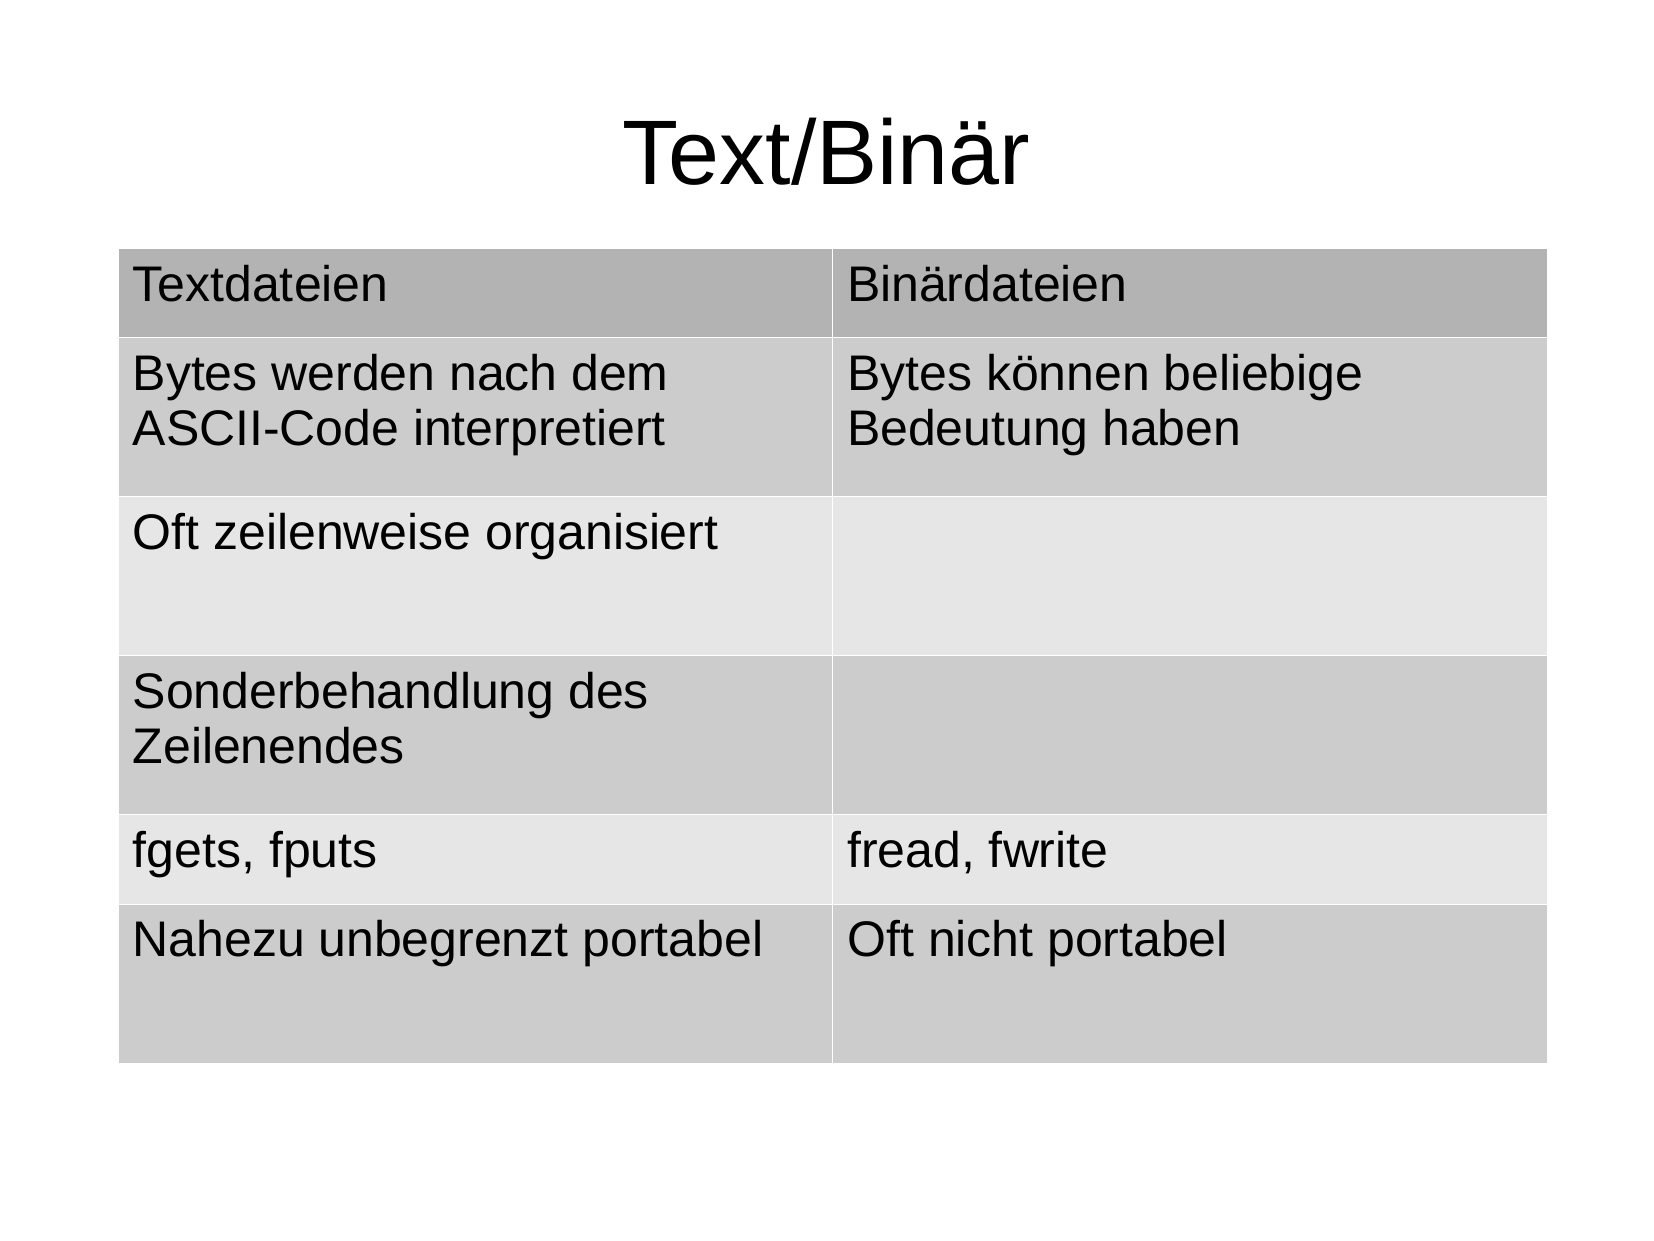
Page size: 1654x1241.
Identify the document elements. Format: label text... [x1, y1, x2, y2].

table_cell Oft nicht portabel [833, 905, 1547, 1063]
table_cell Oft zeilenweise organisiert [119, 497, 832, 655]
table_cell Nahezu unbegrenzt portabel [119, 905, 832, 1063]
table_cell [833, 497, 1547, 655]
table_cell Sonderbehandlung des Zeilenendes [119, 656, 832, 814]
table_header Binärdateien [833, 249, 1547, 337]
title Text/Binär [82, 49, 1571, 257]
table_header Textdateien [119, 249, 832, 337]
table_cell [833, 656, 1547, 814]
table_cell fgets, fputs [119, 815, 832, 904]
table_cell fread, fwrite [833, 815, 1547, 904]
table_cell Bytes können beliebige Bedeutung haben [833, 338, 1547, 496]
table_cell Bytes werden nach dem ASCII-Code interpretiert [119, 338, 832, 496]
